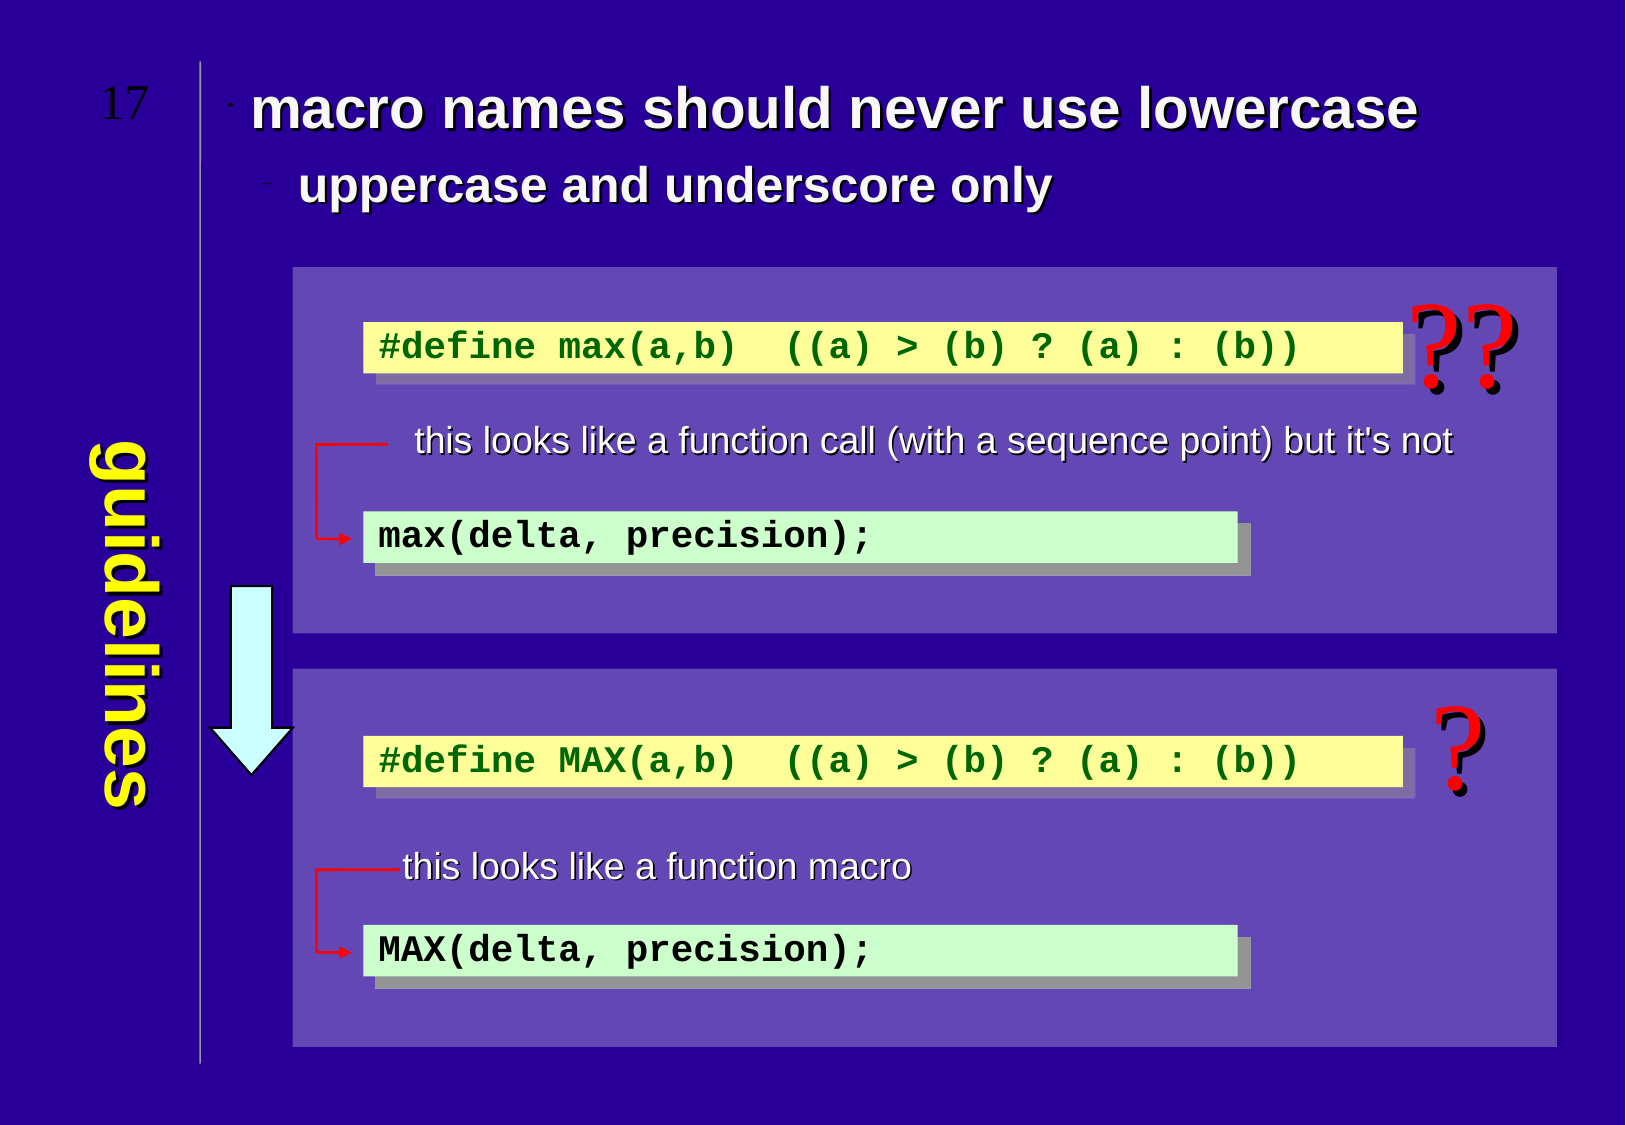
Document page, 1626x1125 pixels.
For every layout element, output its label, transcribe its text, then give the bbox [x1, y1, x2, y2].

text_box #define MAX(a,b) ((a) > (b) ? (a) : (b)) [363, 735, 1403, 788]
text_box ? [1391, 255, 1447, 408]
text_box [1550, 267, 1557, 634]
text_box this looks like a function call (with a sequence point) but it's not [399, 408, 1522, 469]
text_box MAX(delta, precision); [363, 924, 1238, 977]
text_box [1550, 668, 1557, 1047]
text_box ? [1414, 657, 1501, 823]
list macro names should never use lowercase uppercase and underscore only [212, 62, 1550, 1063]
text_box ? [1447, 255, 1534, 421]
text_box #define max(a,b) ((a) > (b) ? (a) : (b)) [363, 322, 1391, 374]
text_box max(delta, precision); [363, 511, 1238, 563]
text_box [210, 586, 293, 775]
text_box this looks like a function macro [387, 834, 1214, 895]
title guidelines [50, 187, 188, 1063]
